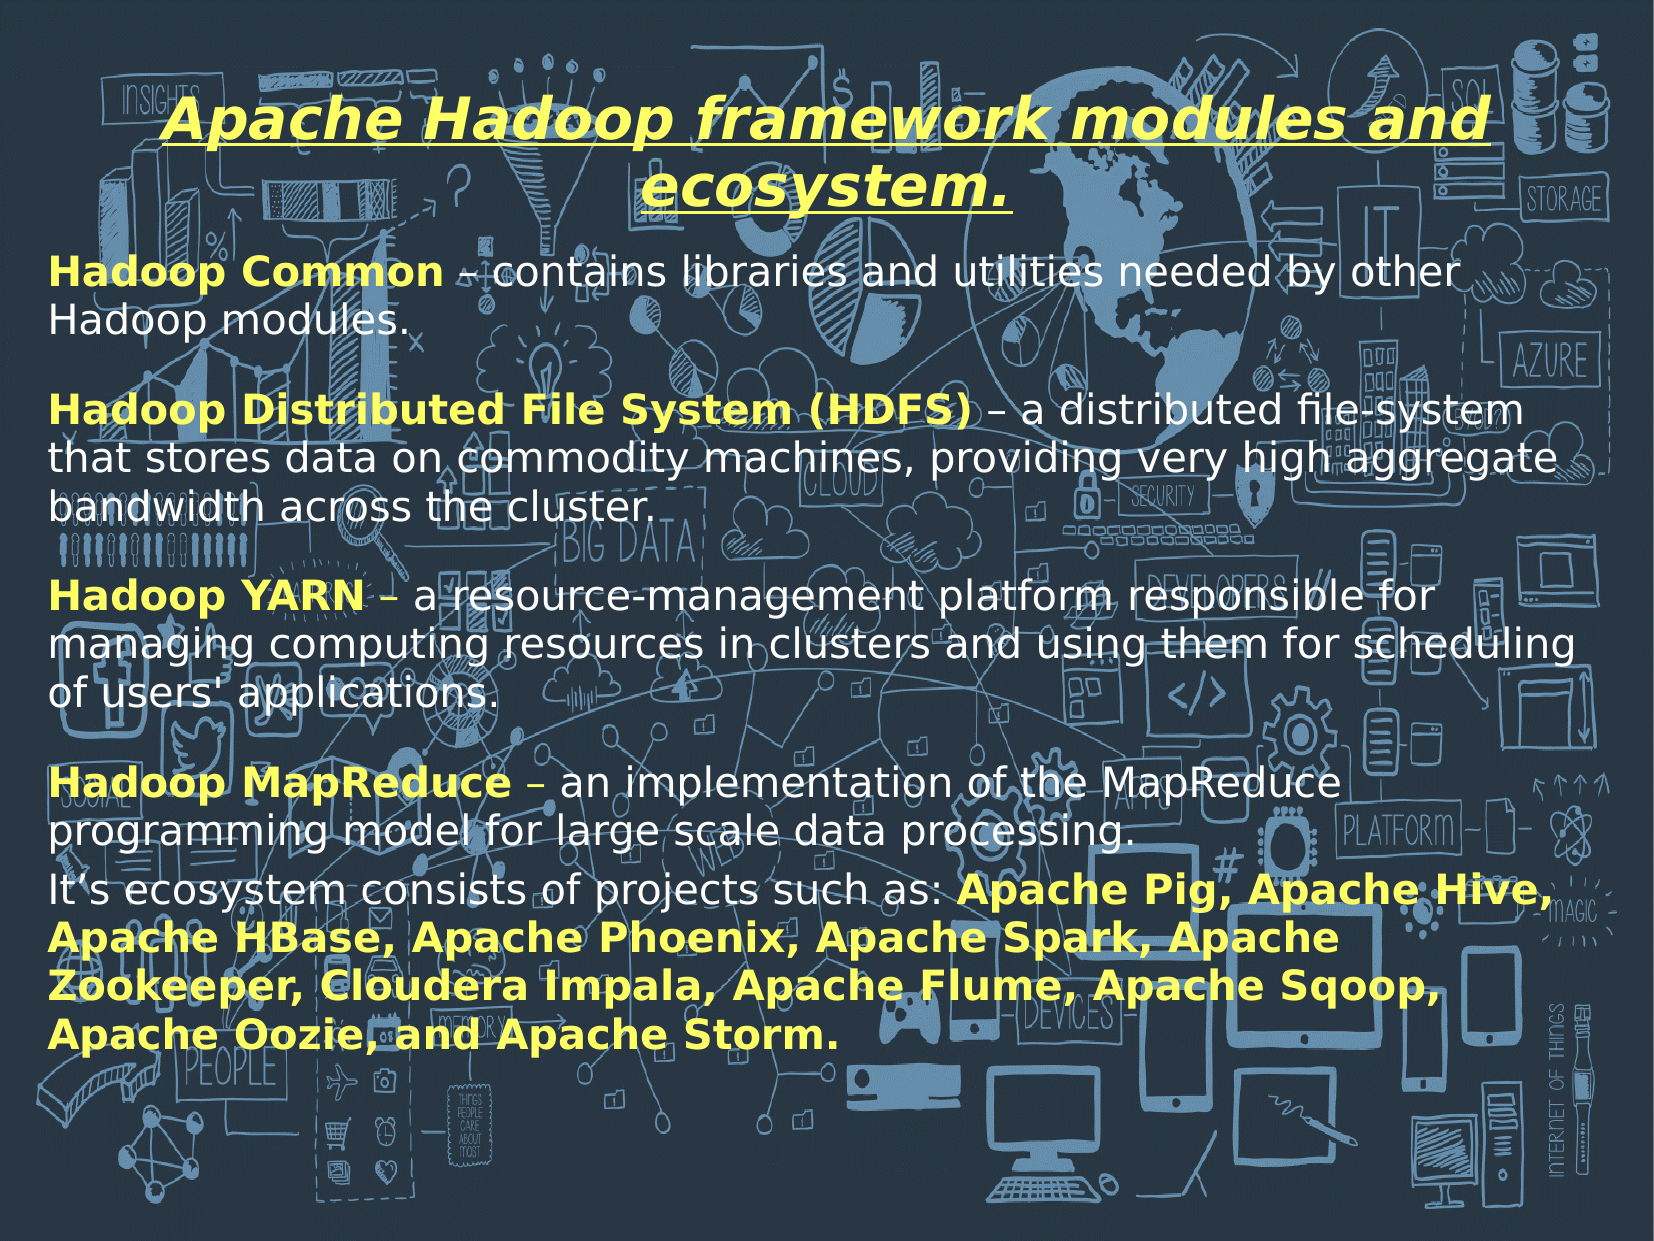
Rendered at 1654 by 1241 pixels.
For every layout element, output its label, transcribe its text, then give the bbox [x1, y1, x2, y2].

picture [0, 0, 1654, 1241]
title Apache Hadoop framework modules and ecosystem. [82, 49, 1571, 248]
list Hadoop Common – contains libraries and utilities needed by other Hadoop modules. Hadoop Distributed File System (HDFS) – a distributed file-system that stores data on commodity machines, providing very high aggregate bandwidth across the cluster. Hadoop YARN – a resource-management platform responsible for managing computing resources in clusters and using them for scheduling of users' applications. Hadoop MapReduce – an implementation of the MapReduce programming model for large scale data processing. It’s ecosystem consists of projects such as: Apache Pig, Apache Hive, Apache HBase, Apache Phoenix, Apache Spark, Apache Zookeeper, Cloudera Impala, Apache Flume, Apache Sqoop, Apache Oozie, and Apache Storm. [47, 248, 1595, 1063]
